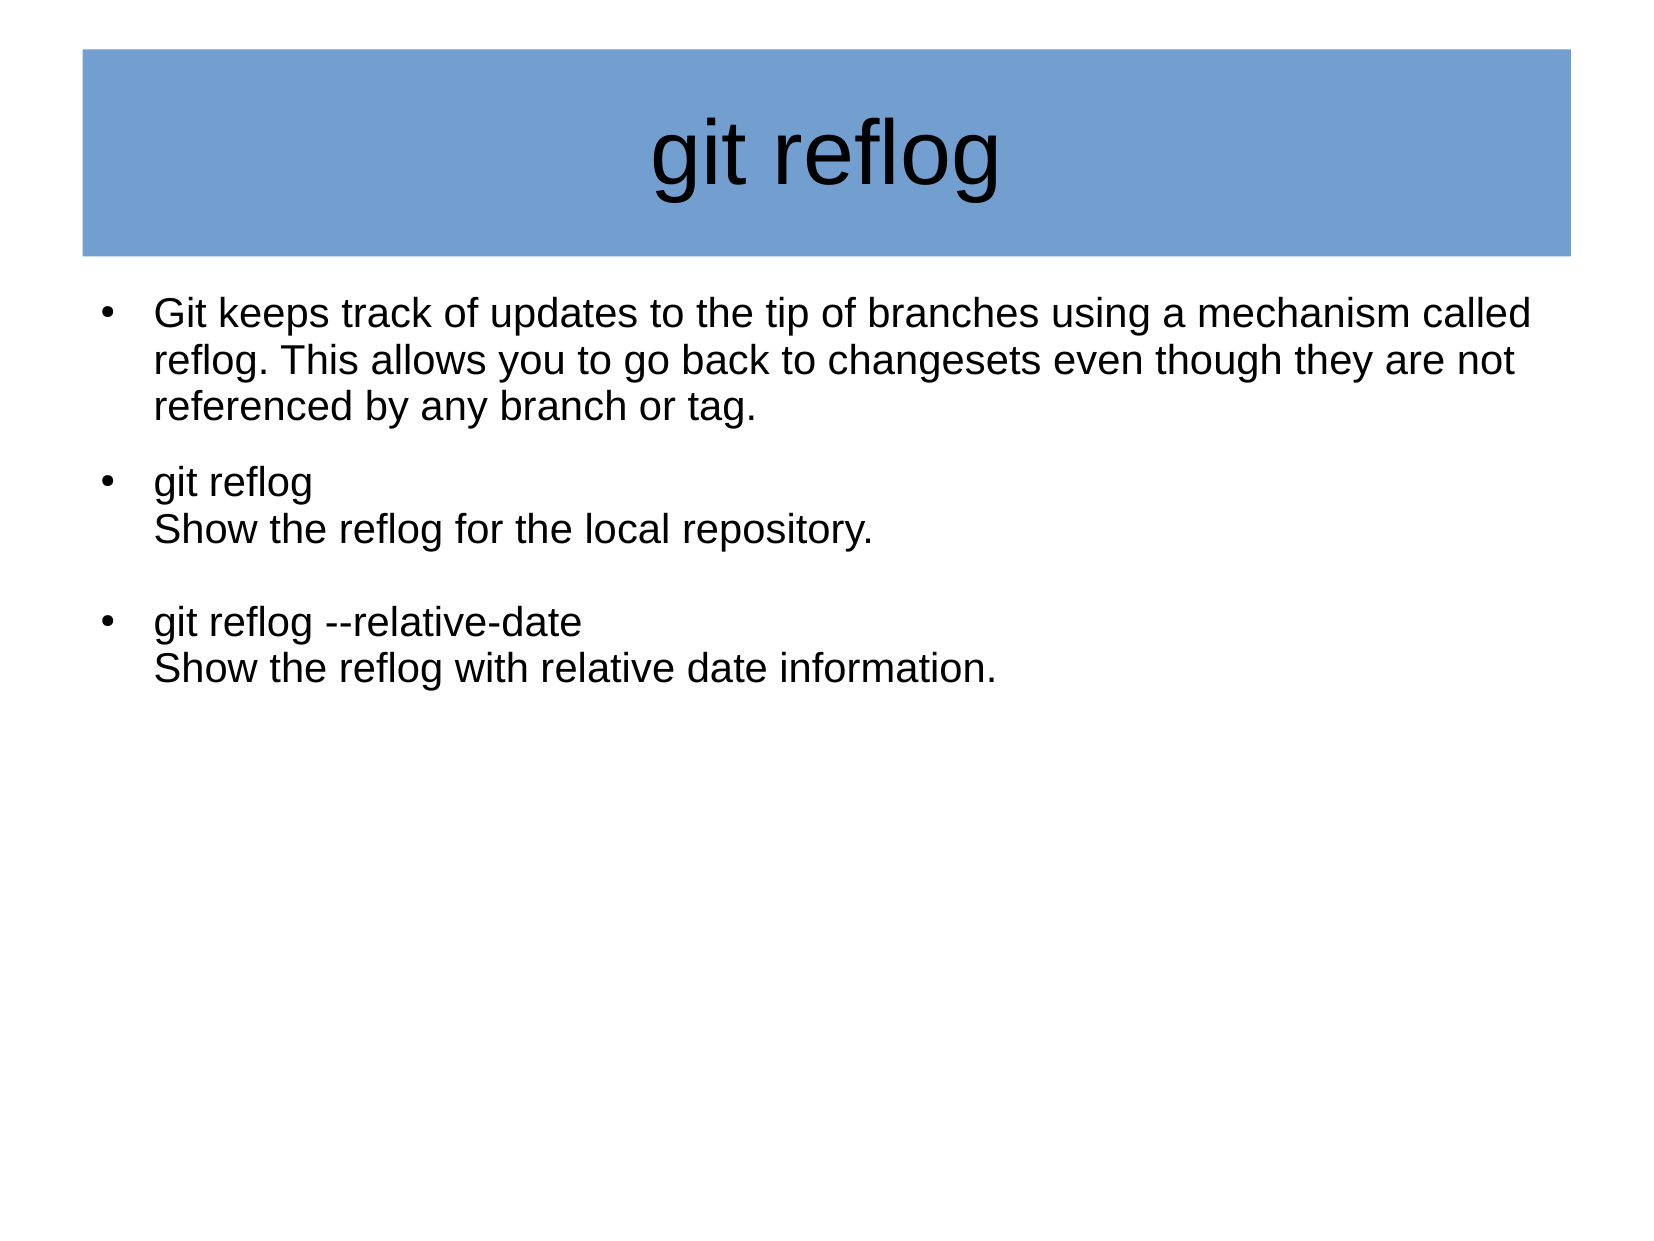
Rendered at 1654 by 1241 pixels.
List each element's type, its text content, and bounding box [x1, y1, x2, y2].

list Git keeps track of updates to the tip of branches using a mechanism called reflog. This allows you to go back to changesets even though they are not referenced by any branch or tag. git reflog Show the reflog for the local repository. git reflog --relative-date Show the reflog with relative date information. [82, 290, 1571, 1010]
title git reflog [82, 49, 1571, 257]
